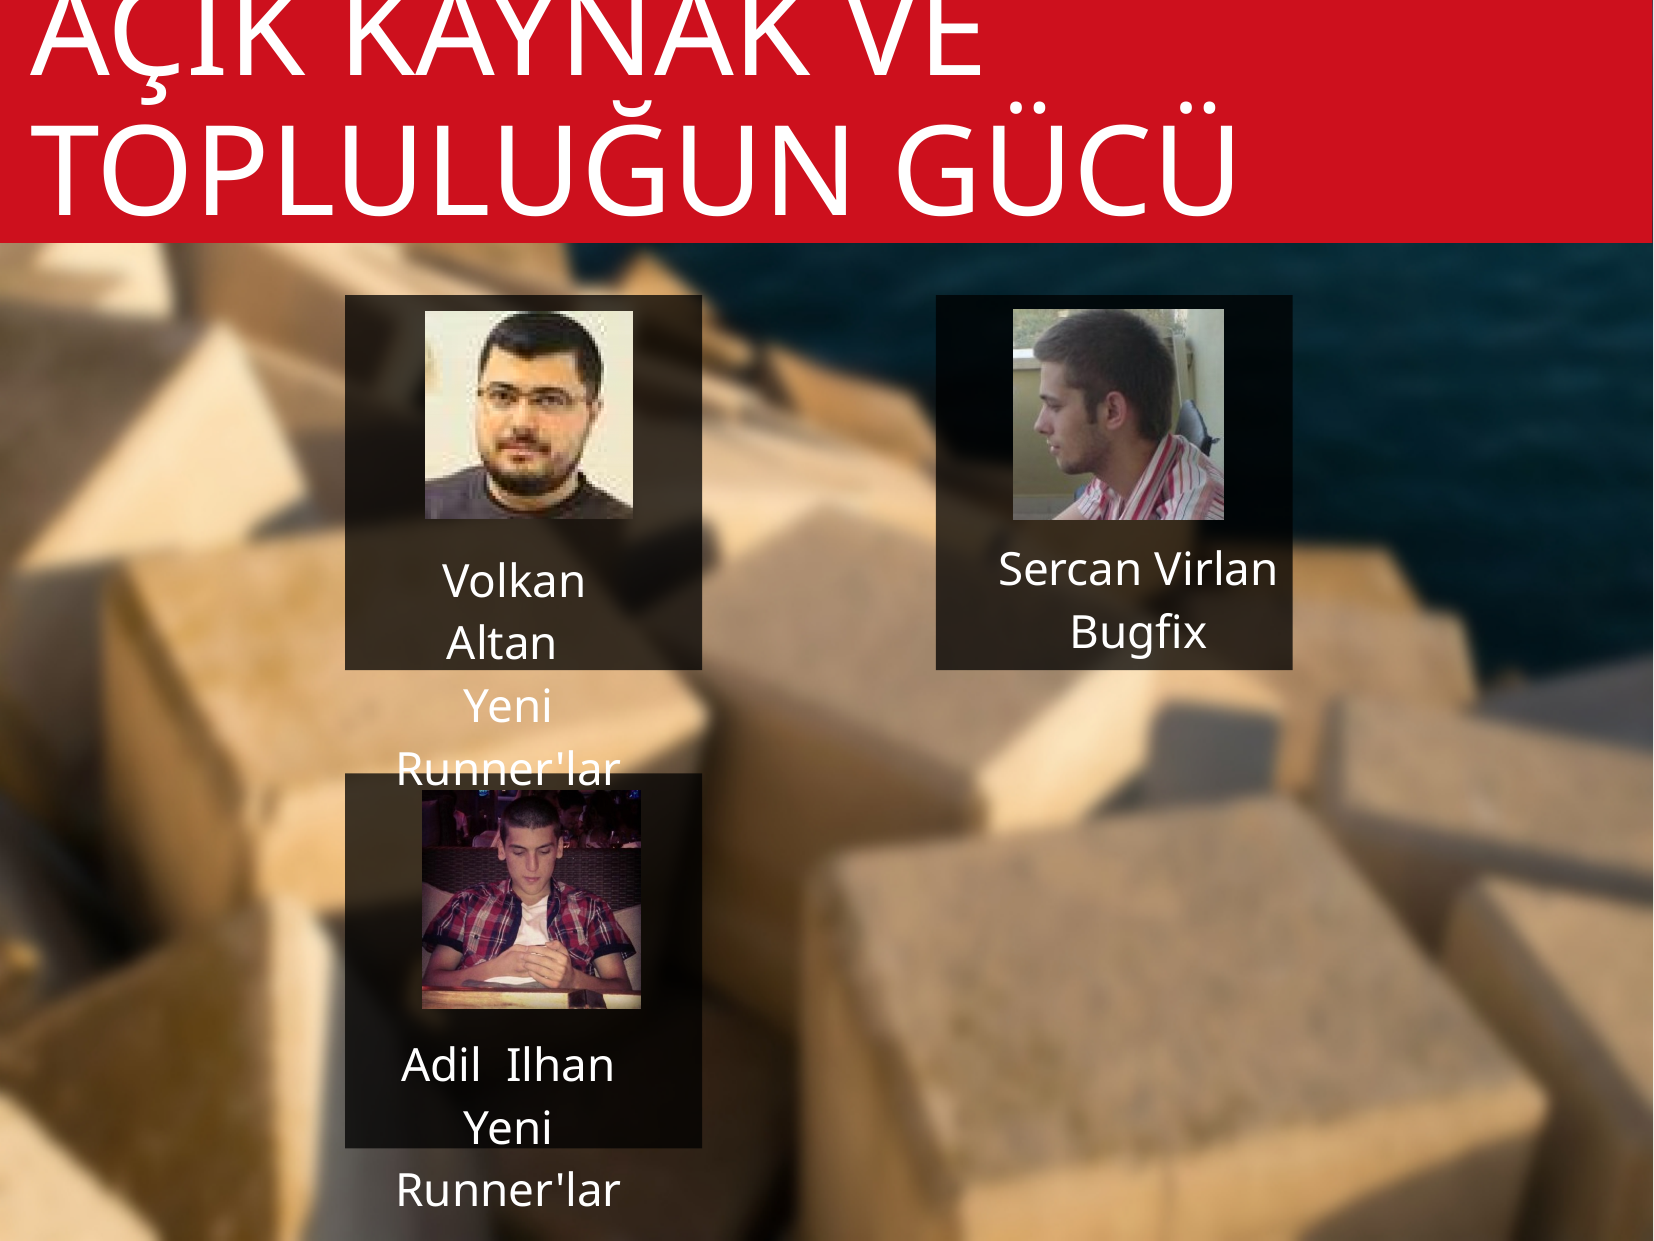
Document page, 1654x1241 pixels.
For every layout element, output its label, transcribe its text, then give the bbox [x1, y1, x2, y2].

picture [0, 0, 1654, 1241]
text_box [583, 773, 595, 782]
text_box Adil Ilhan Yeni Runner'lar [380, 1025, 681, 1155]
text_box [345, 773, 703, 1149]
text_box [935, 295, 1293, 671]
title AÇIK KAYNAK VE TOPLULUĞUN GÜCÜ [0, 0, 1653, 207]
text_box [431, 773, 443, 782]
text_box Volkan Altan Yeni Runner'lar [380, 540, 681, 671]
text_box [345, 295, 703, 671]
text_box Sercan Virlan Bugfix [983, 529, 1299, 659]
